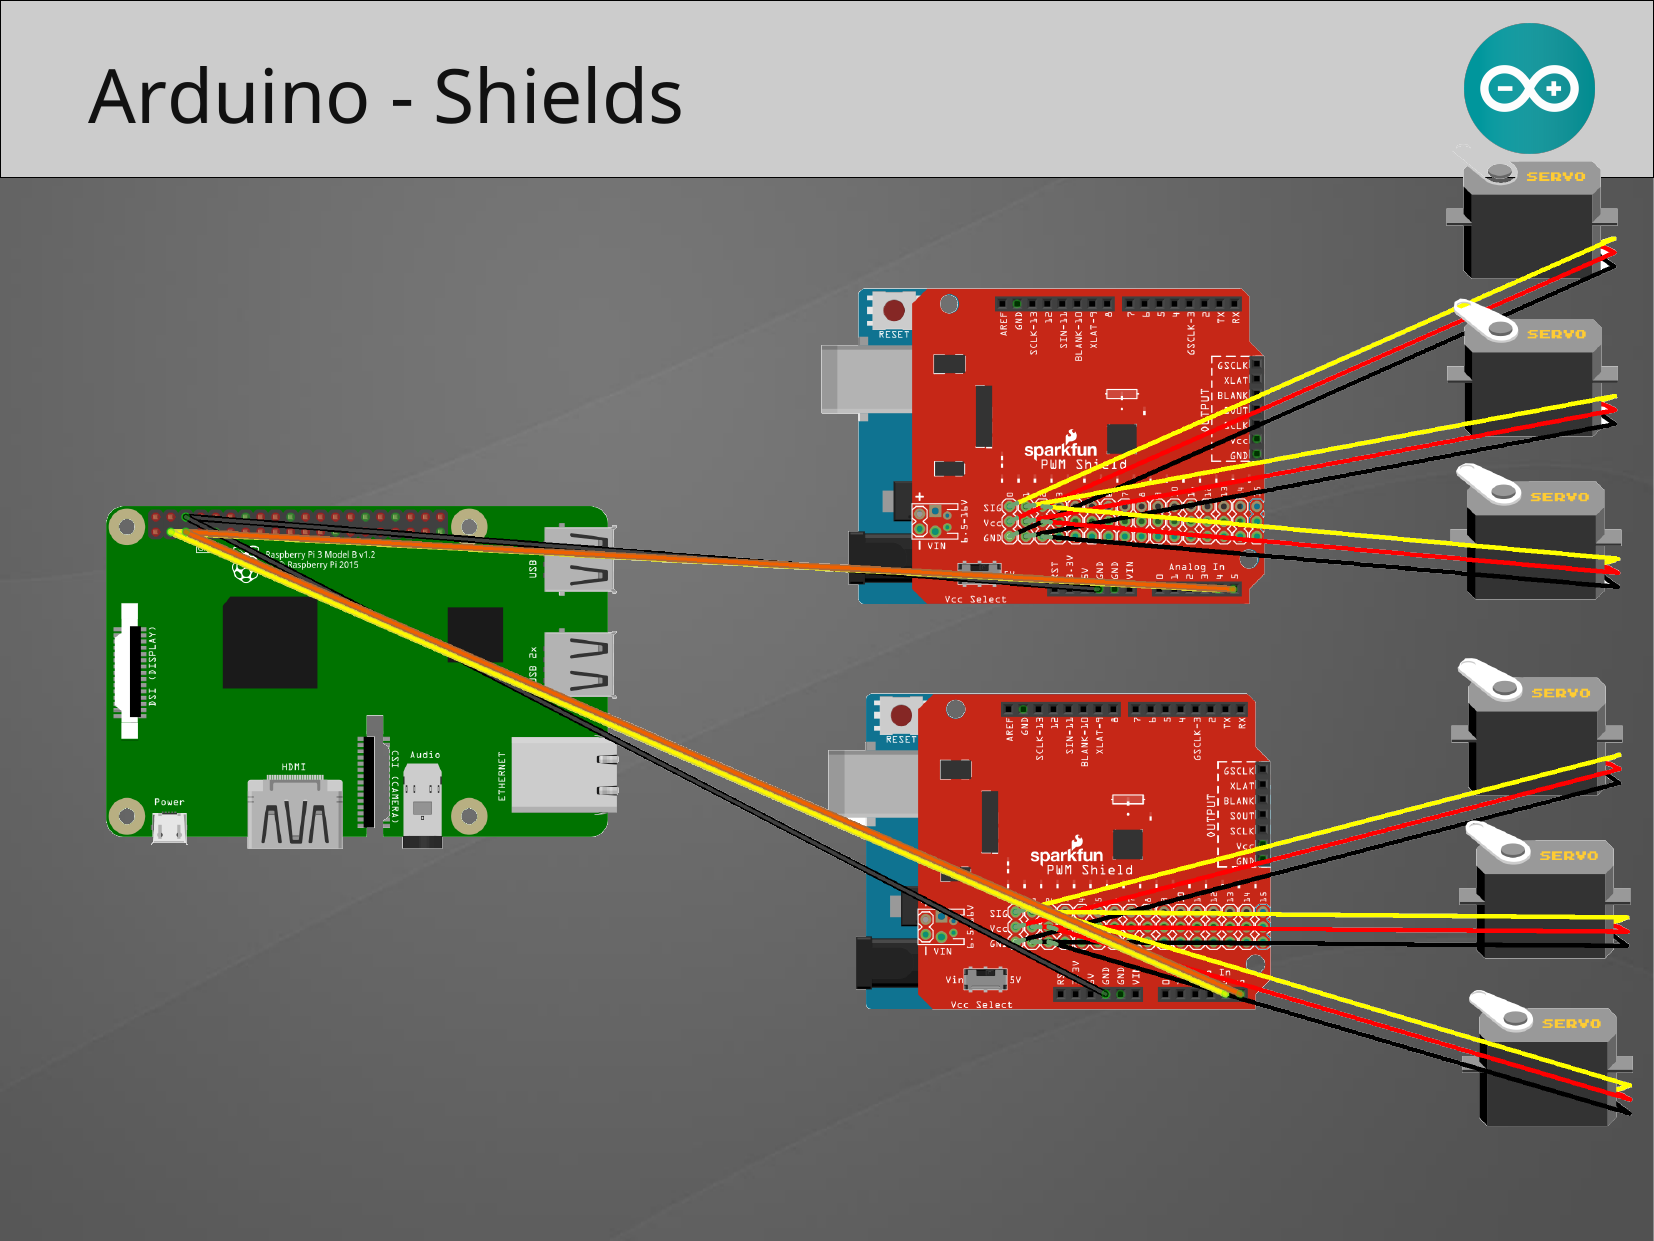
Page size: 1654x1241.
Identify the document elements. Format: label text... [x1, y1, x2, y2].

picture [0, 23, 1654, 1241]
text_box [0, 0, 1654, 141]
text_box Arduino - Shields [0, 35, 1123, 178]
